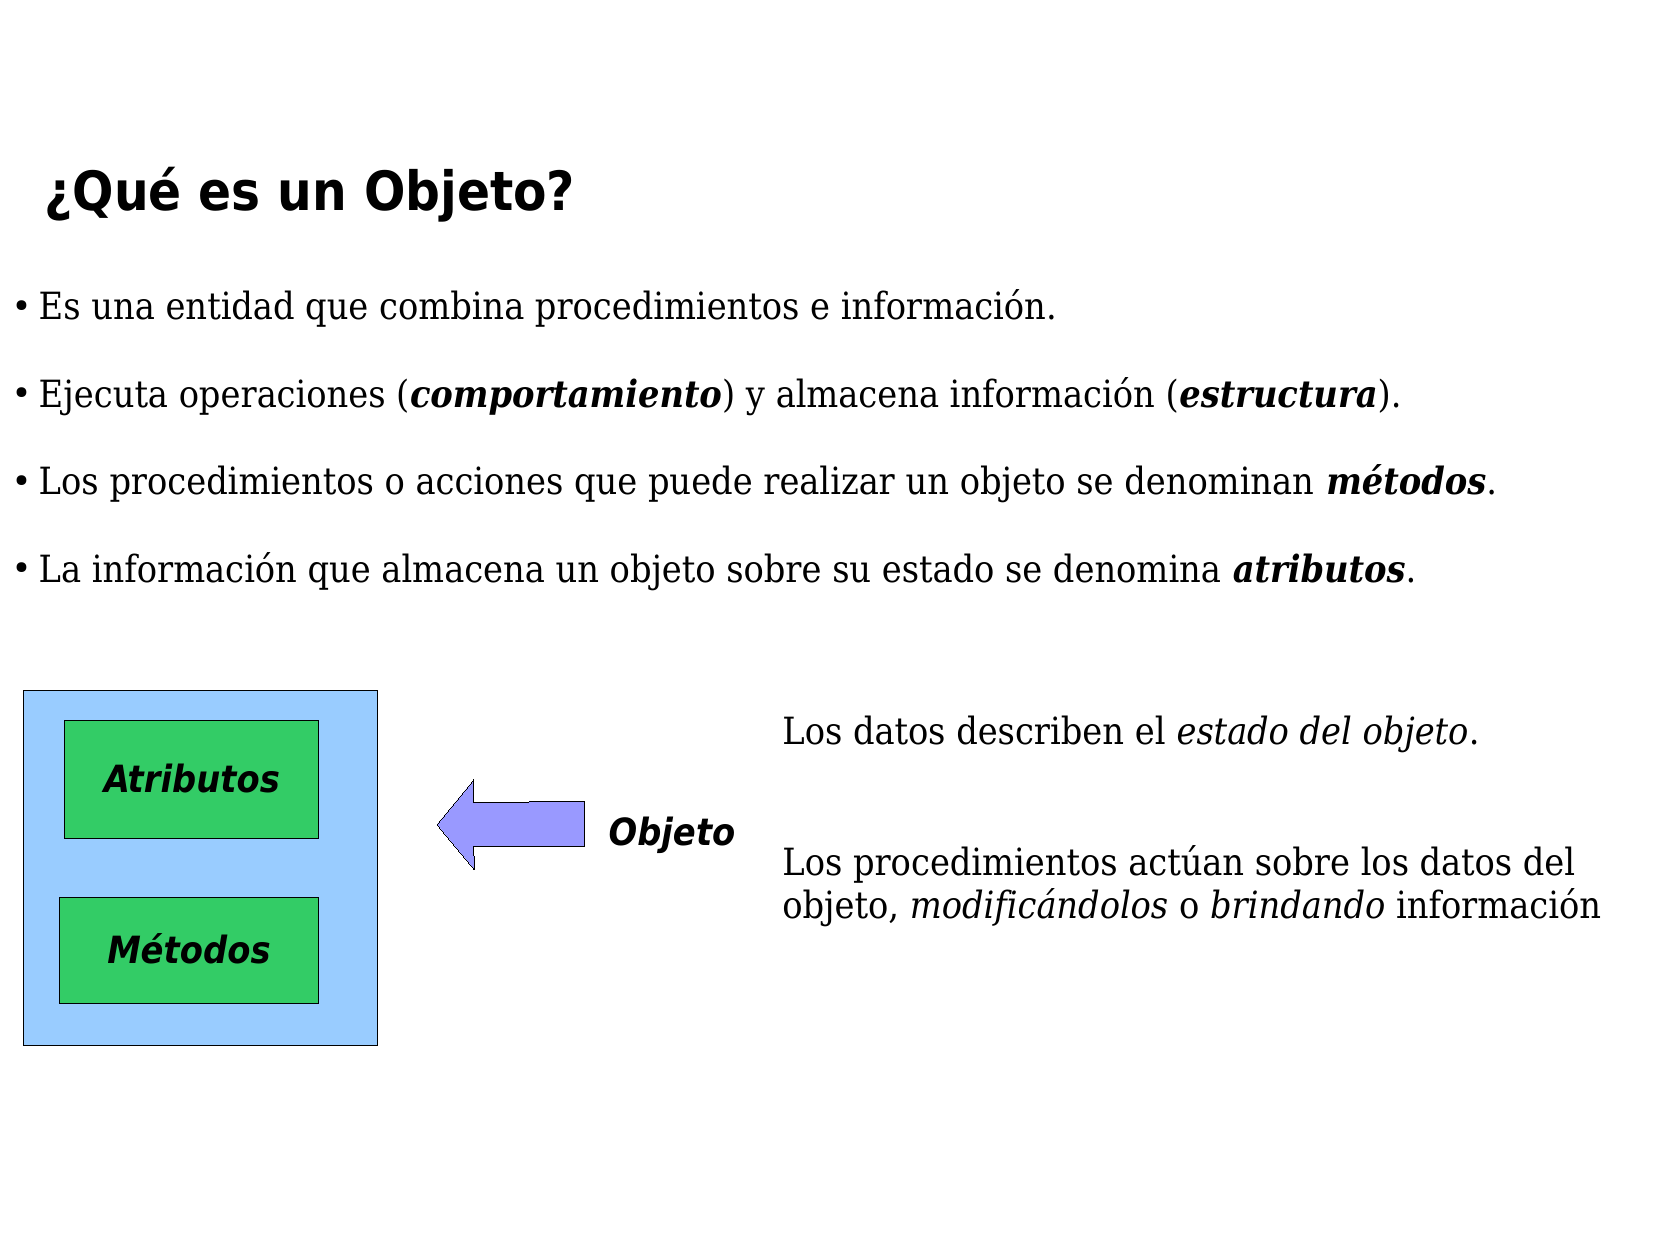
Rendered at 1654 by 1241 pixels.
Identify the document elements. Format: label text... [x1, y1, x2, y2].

text_box [23, 690, 378, 1046]
text_box ¿Qué es un Objeto? [29, 152, 1625, 231]
text_box Atributos [64, 720, 319, 839]
text_box Métodos [59, 897, 319, 1004]
text_box Es una entidad que combina procedimientos e información. Ejecuta operaciones (comportamiento) y almacena información (estructura). Los procedimientos o acciones que puede realizar un objeto se denominan métodos. La información que almacena un objeto sobre su estado se denomina atributos. [0, 277, 1654, 599]
text_box Los datos describen el estado del objeto. Los procedimientos actúan sobre los datos del objeto, modificándolos o brindando información [767, 702, 1625, 969]
text_box Objeto [593, 803, 767, 862]
text_box [437, 779, 585, 870]
